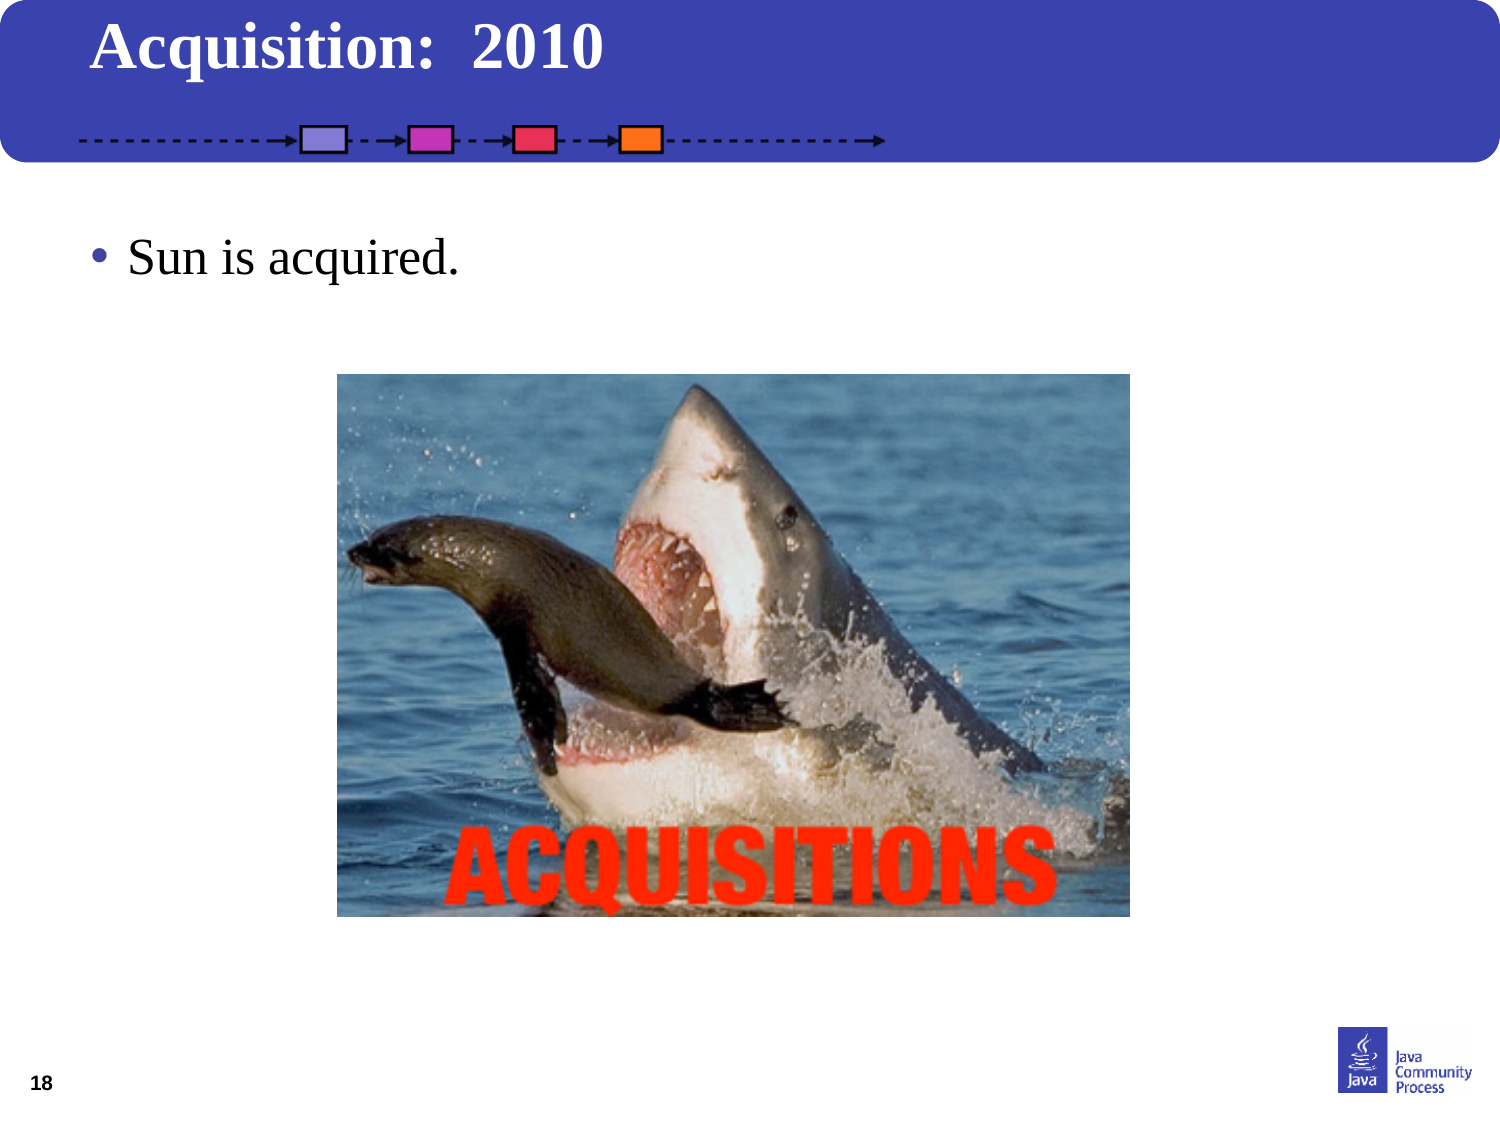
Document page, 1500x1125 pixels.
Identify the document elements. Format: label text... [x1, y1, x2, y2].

picture [1337, 1026, 1472, 1093]
picture [70, 125, 897, 156]
title Acquisition: 2010 [75, 0, 1391, 143]
picture [337, 374, 1130, 917]
list Sun is acquired. [75, 219, 1425, 1061]
